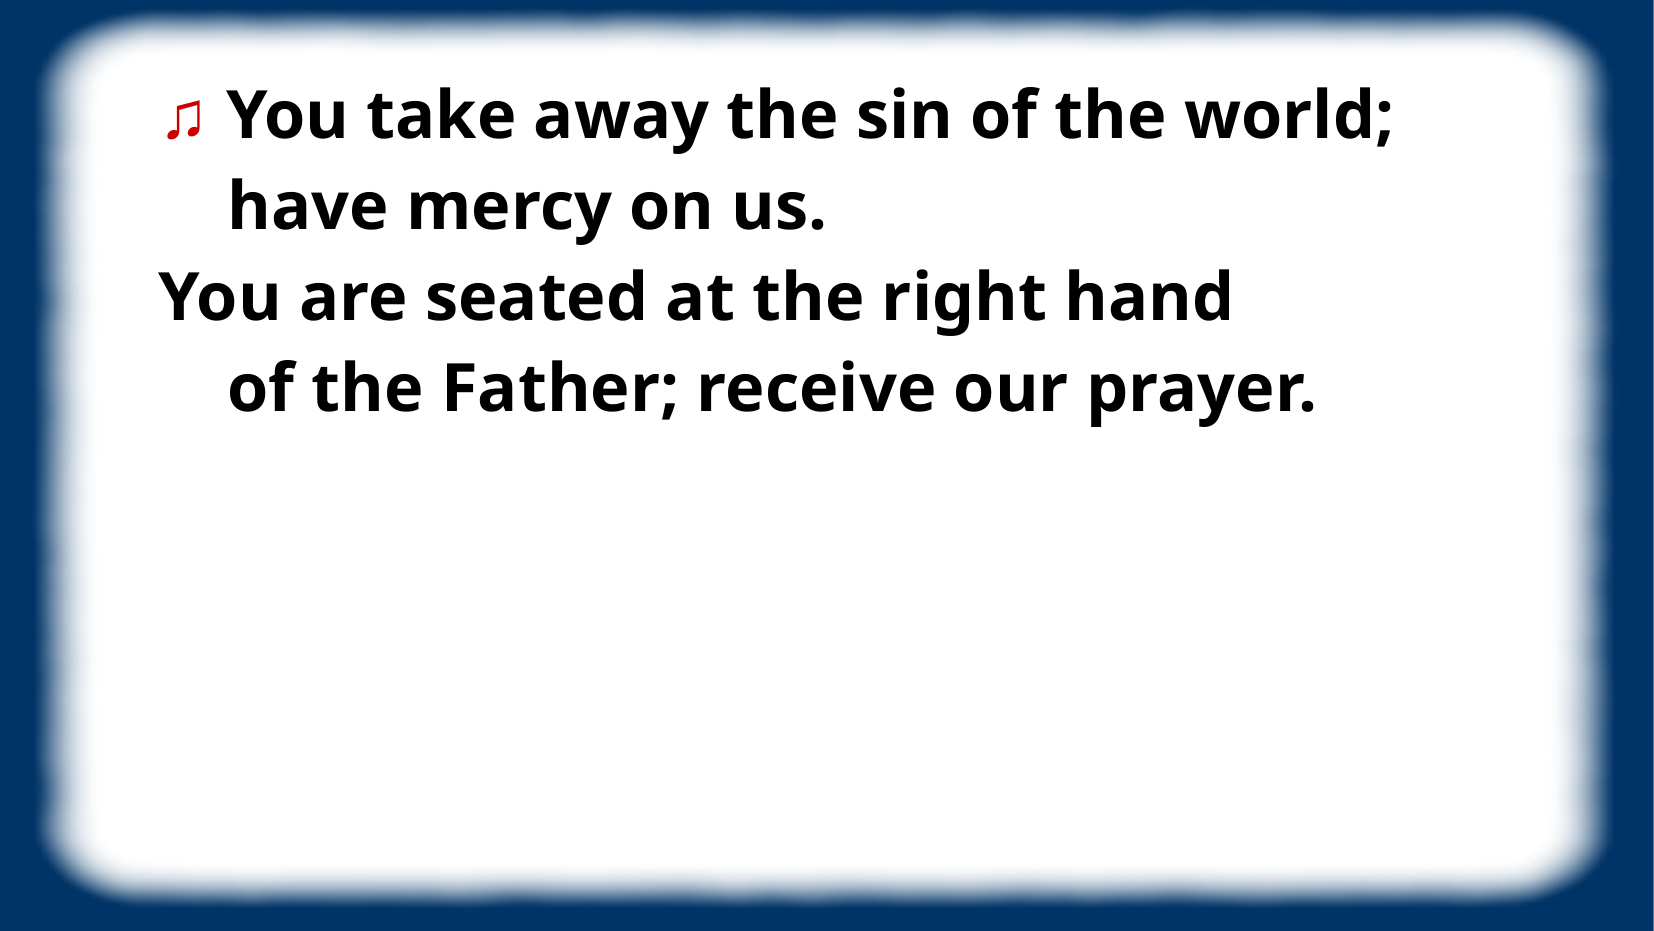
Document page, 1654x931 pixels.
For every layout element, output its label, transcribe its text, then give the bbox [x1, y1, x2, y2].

picture [0, 0, 1654, 931]
text_box ♫ You take away the sin of the world; have mercy on us. You are seated at the right hand of the Father; receive our prayer. [75, 60, 1546, 466]
